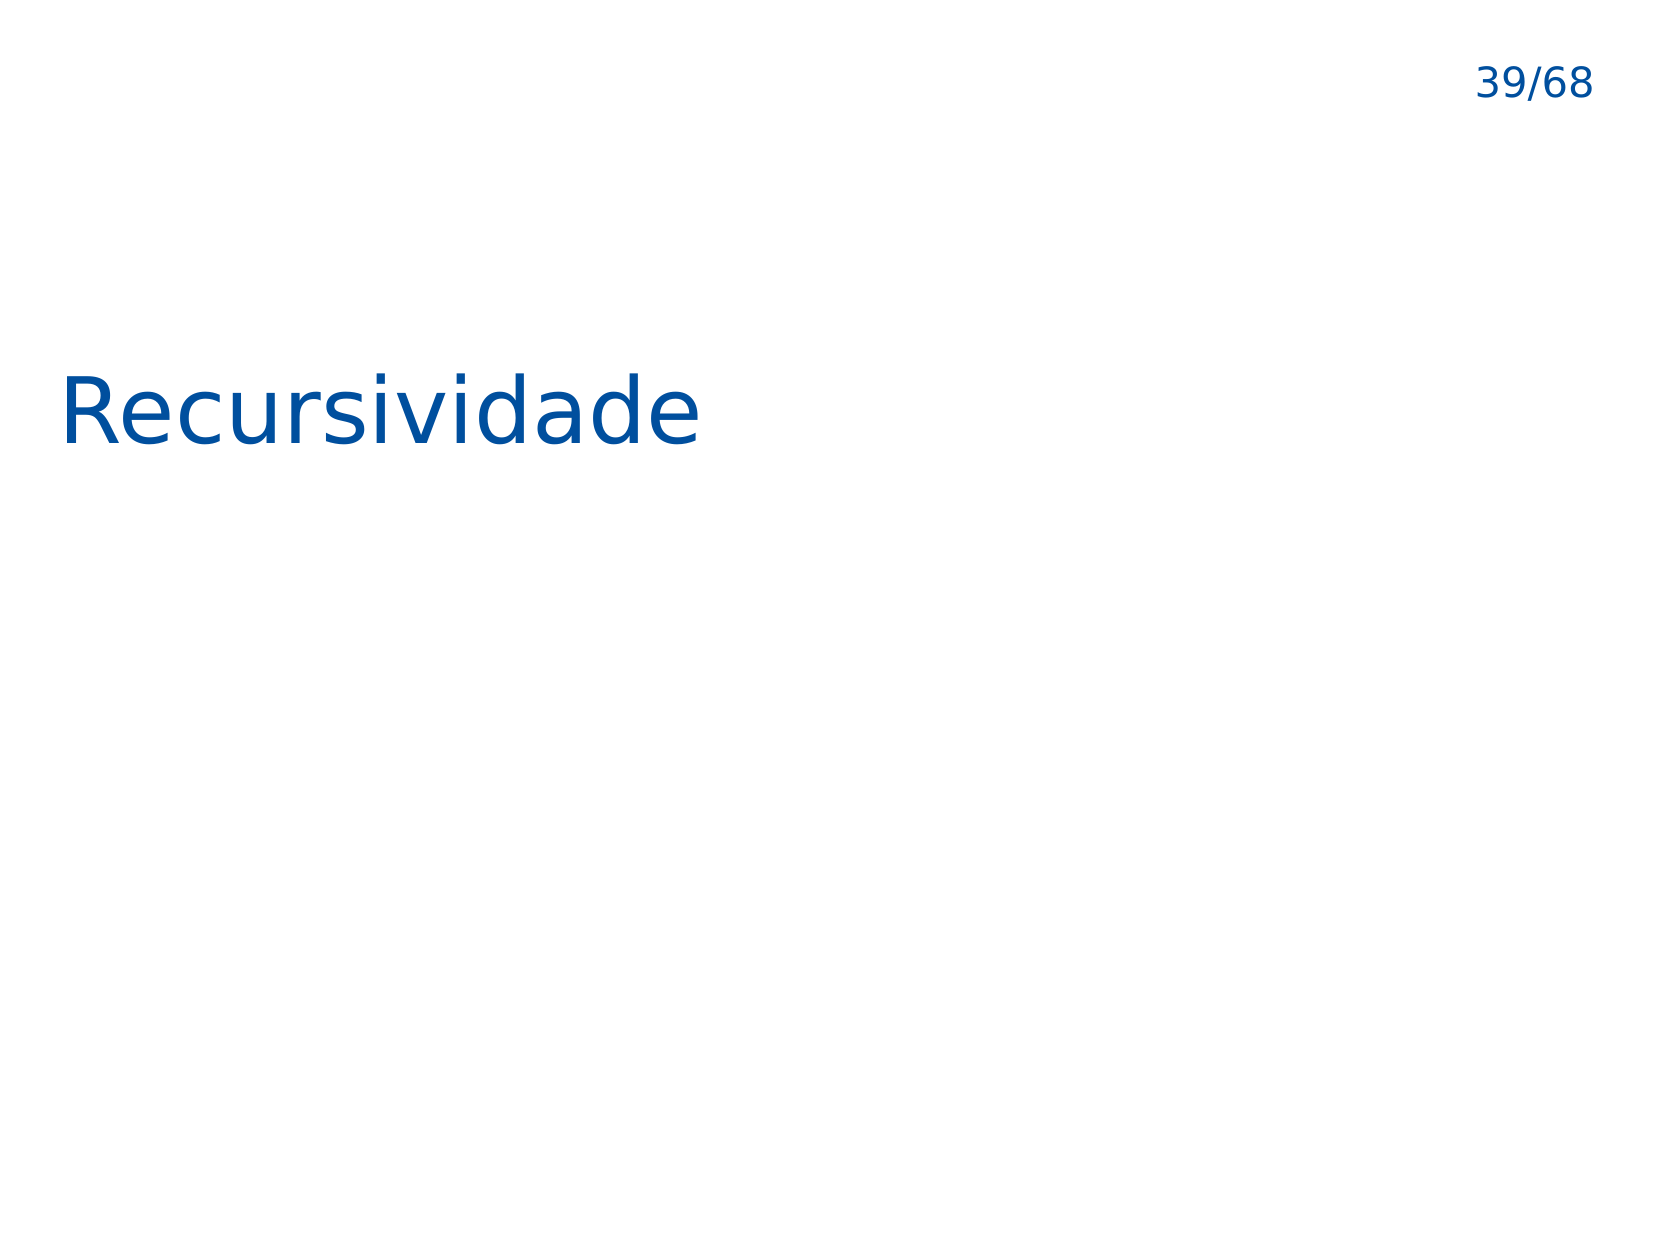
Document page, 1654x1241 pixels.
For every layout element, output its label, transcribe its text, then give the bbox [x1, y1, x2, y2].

list Recursividade [59, 141, 1625, 1211]
